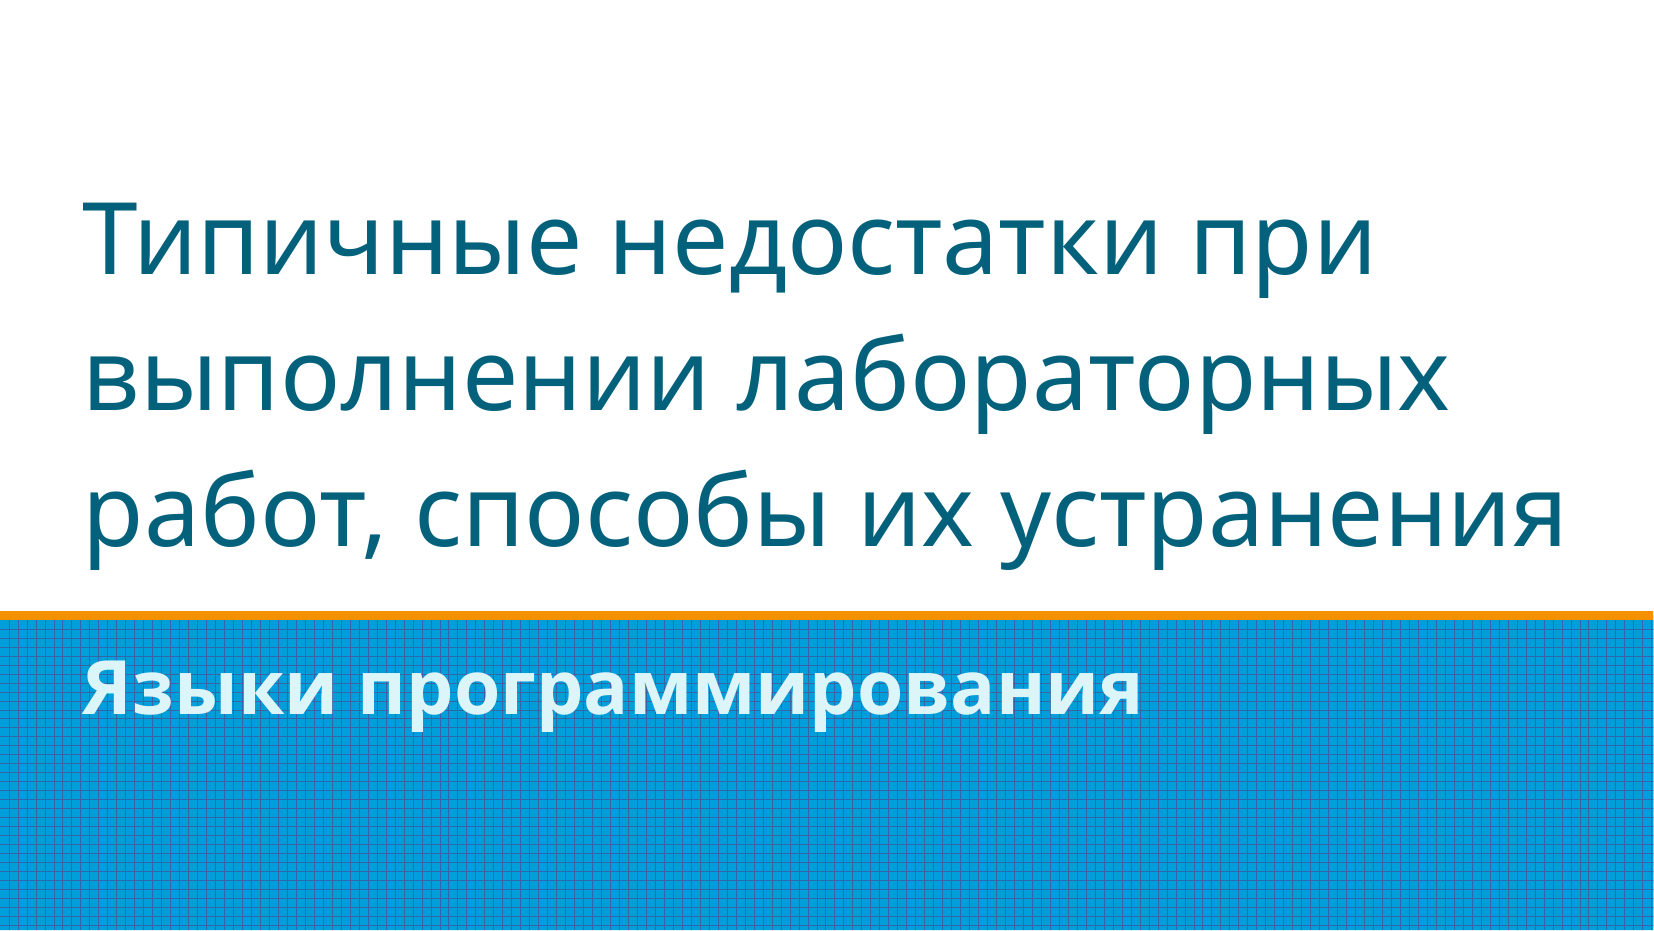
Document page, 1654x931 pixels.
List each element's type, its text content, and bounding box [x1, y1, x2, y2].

subtitle Языки программирования [82, 634, 1571, 827]
title Типичные недостатки при выполнении лабораторных работ, способы их устранения [82, 44, 1571, 576]
